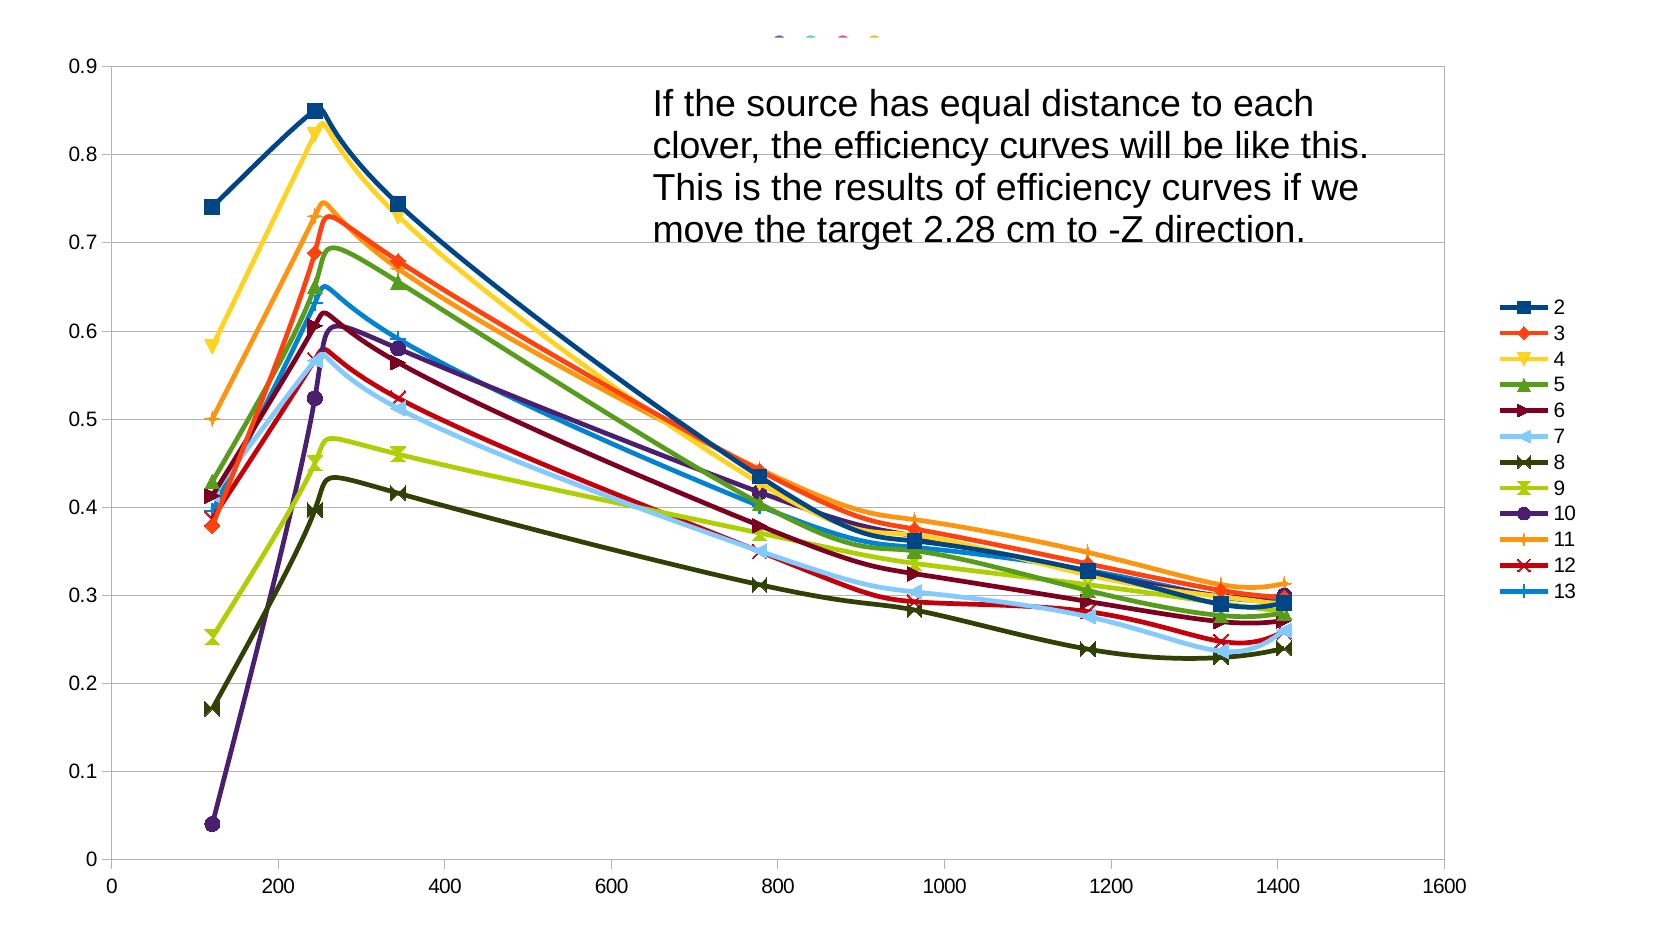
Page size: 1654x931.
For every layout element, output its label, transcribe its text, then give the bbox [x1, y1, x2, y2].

chart [37, 37, 1599, 916]
text_box If the source has equal distance to each clover, the efficiency curves will be like this. This is the results of efficiency curves if we move the target 2.28 cm to -Z direction. [637, 75, 1426, 439]
